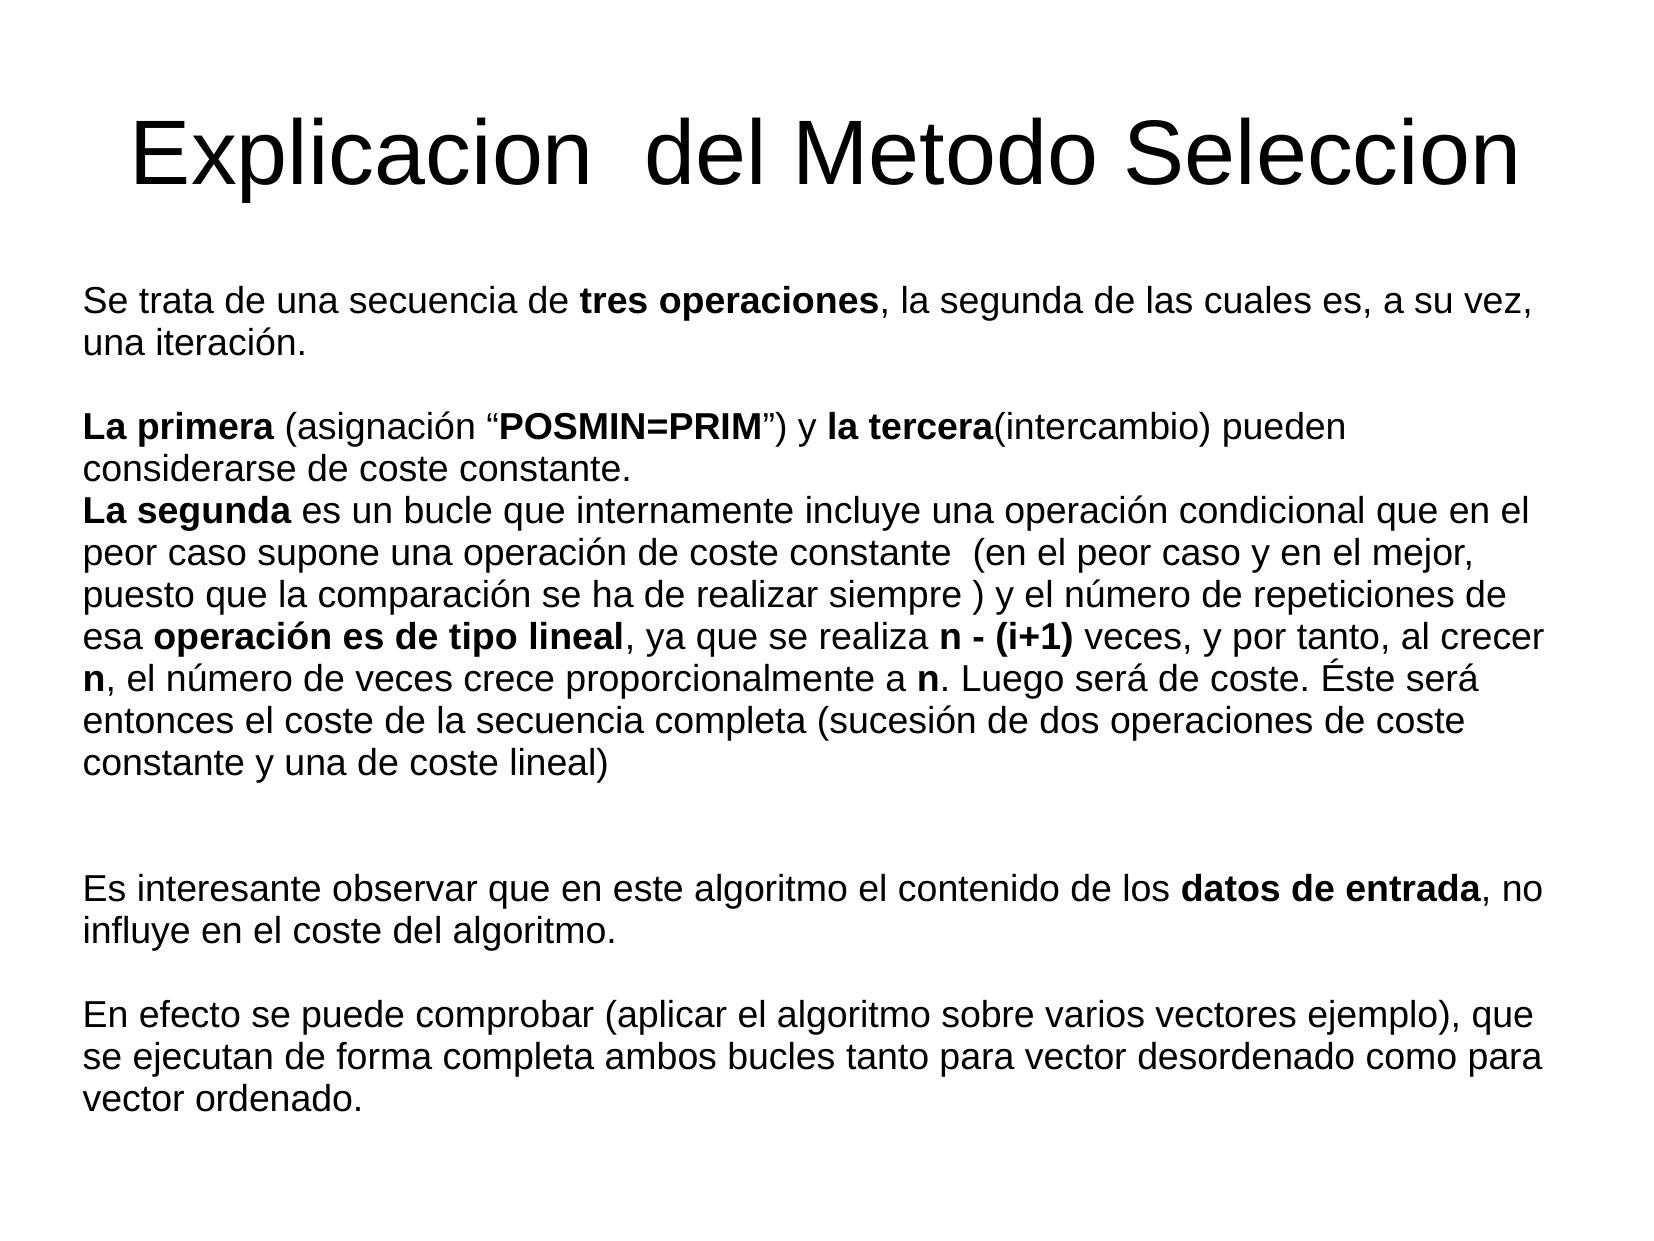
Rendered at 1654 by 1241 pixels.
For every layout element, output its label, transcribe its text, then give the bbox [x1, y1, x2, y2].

subtitle Se trata de una secuencia de tres operaciones, la segunda de las cuales es, a su vez, una iteración. La primera (asignación “POSMIN=PRIM”) y la tercera(intercambio) pueden considerarse de coste constante. La segunda es un bucle que internamente incluye una operación condicional que en el peor caso supone una operación de coste constante (en el peor caso y en el mejor, puesto que la comparación se ha de realizar siempre ) y el número de repeticiones de esa operación es de tipo lineal, ya que se realiza n - (i+1) veces, y por tanto, al crecer n, el número de veces crece proporcionalmente a n. Luego será de coste. Éste será entonces el coste de la secuencia completa (sucesión de dos operaciones de coste constante y una de coste lineal) Es interesante observar que en este algoritmo el contenido de los datos de entrada, no influye en el coste del algoritmo. En efecto se puede comprobar (aplicar el algoritmo sobre varios vectores ejemplo), que se ejecutan de forma completa ambos bucles tanto para vector desordenado como para vector ordenado. [82, 275, 1571, 1124]
title Explicacion del Metodo Seleccion [82, 49, 1571, 257]
